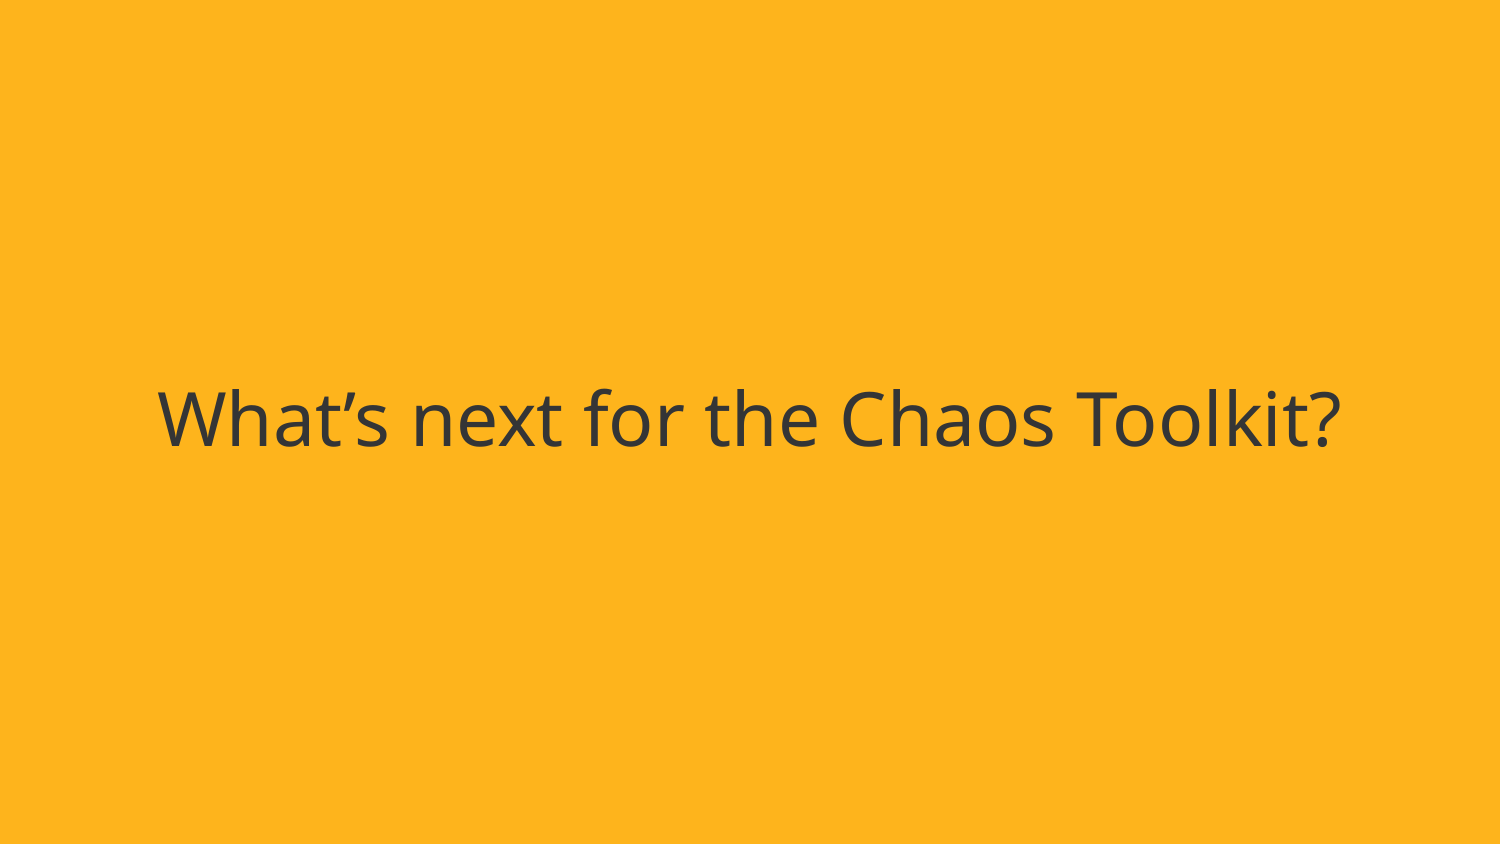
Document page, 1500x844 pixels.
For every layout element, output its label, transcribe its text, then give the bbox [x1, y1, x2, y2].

title What’s next for the Chaos Toolkit? [51, 355, 1449, 488]
